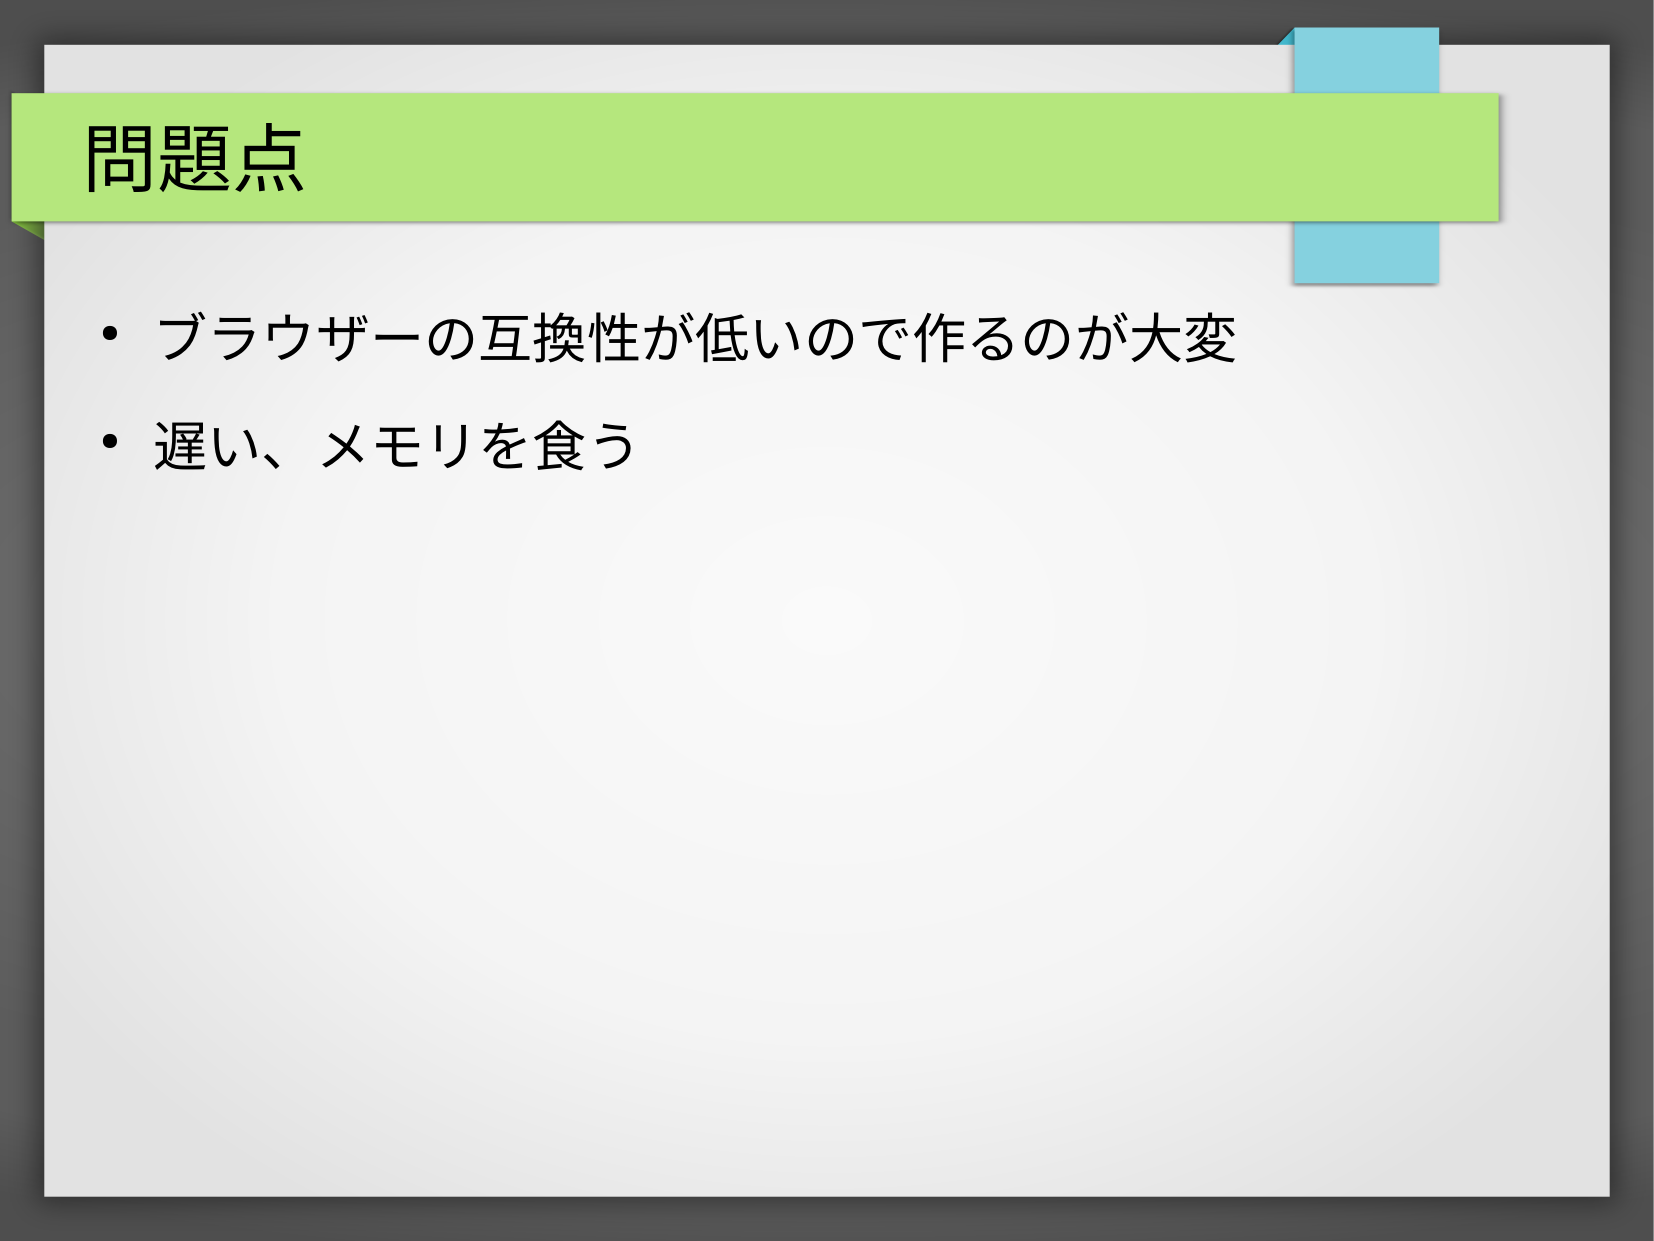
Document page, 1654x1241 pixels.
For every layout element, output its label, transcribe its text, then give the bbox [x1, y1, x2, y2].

picture [0, 0, 1654, 1241]
list ブラウザーの互換性が低いので作るのが大変 遅い、メモリを食う [82, 295, 1571, 1015]
title 問題点 [82, 94, 1264, 213]
